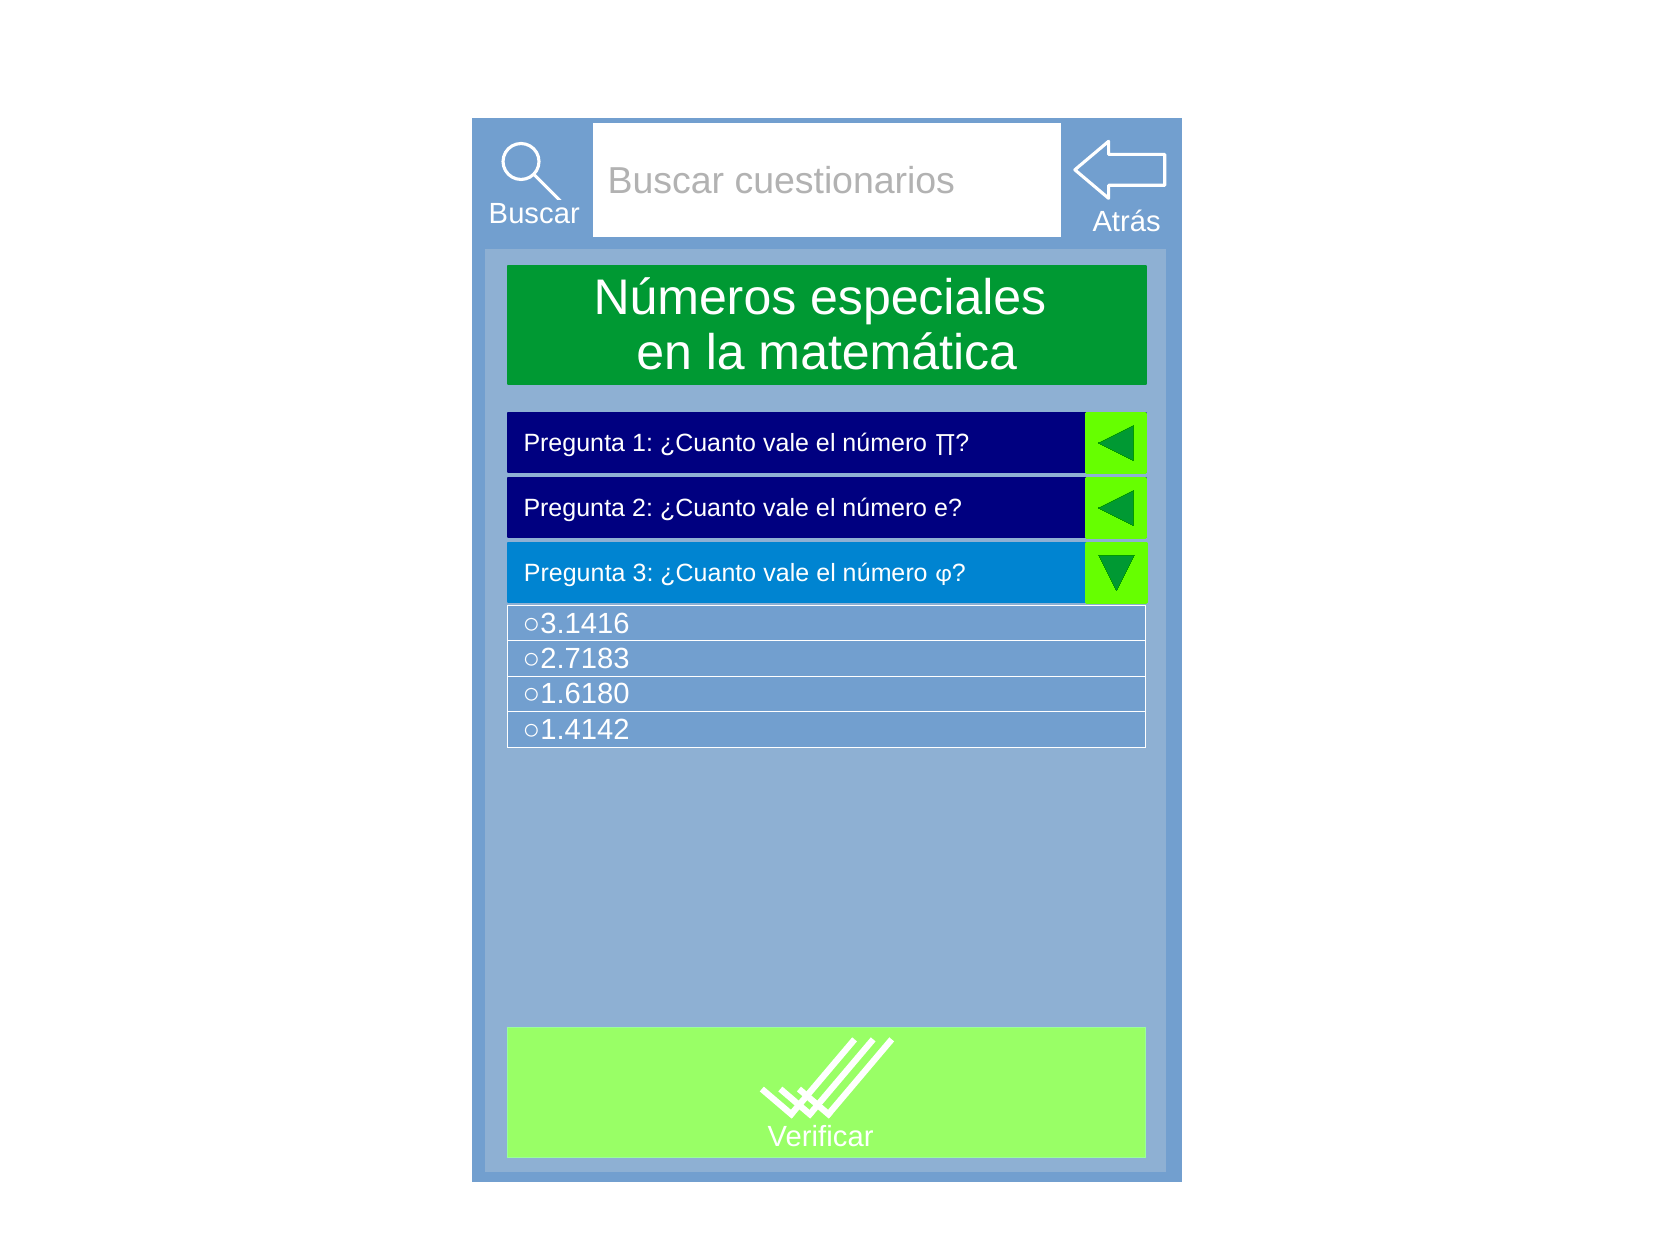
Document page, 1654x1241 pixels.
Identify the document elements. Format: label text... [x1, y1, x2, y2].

text_box Pregunta 2: ¿Cuanto vale el número e? [507, 478, 1086, 538]
text_box ○1.6180 [507, 676, 1146, 711]
text_box Verificar [732, 1116, 910, 1157]
text_box ○2.7183 [507, 640, 1146, 676]
text_box Pregunta 1: ¿Cuanto vale el número ∏? [507, 413, 1086, 473]
text_box ○1.4142 [507, 711, 1146, 748]
text_box Pregunta 3: ¿Cuanto vale el número φ? [508, 543, 1086, 603]
text_box Atrás [1074, 209, 1179, 233]
text_box Números especiales en la matemática [507, 265, 1146, 384]
text_box ○3.1416 [507, 605, 1146, 640]
text_box Buscar cuestionarios [590, 121, 1063, 240]
text_box [472, 118, 1182, 1182]
text_box Buscar [485, 201, 584, 225]
